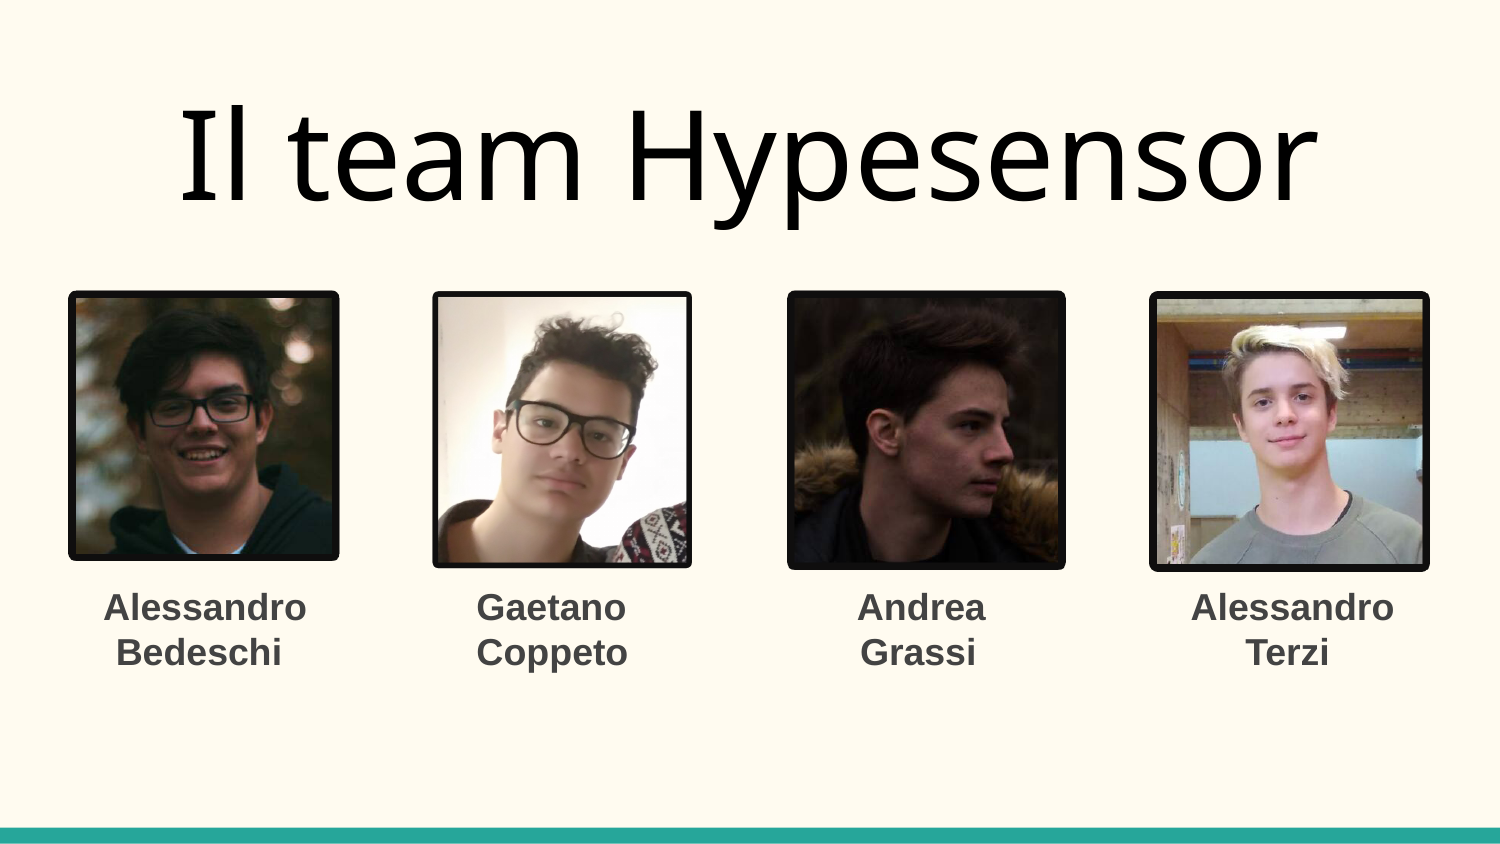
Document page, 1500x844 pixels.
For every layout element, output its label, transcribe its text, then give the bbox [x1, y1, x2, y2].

text_box Alessandro Terzi [1167, 568, 1415, 703]
text_box Alessandro Bedeschi [79, 568, 327, 703]
picture [0, 161, 1500, 758]
text_box Gaetano Coppeto [429, 568, 677, 703]
title Il team Hypesensor [51, 100, 1449, 201]
text_box Andrea Grassi [792, 568, 1040, 703]
